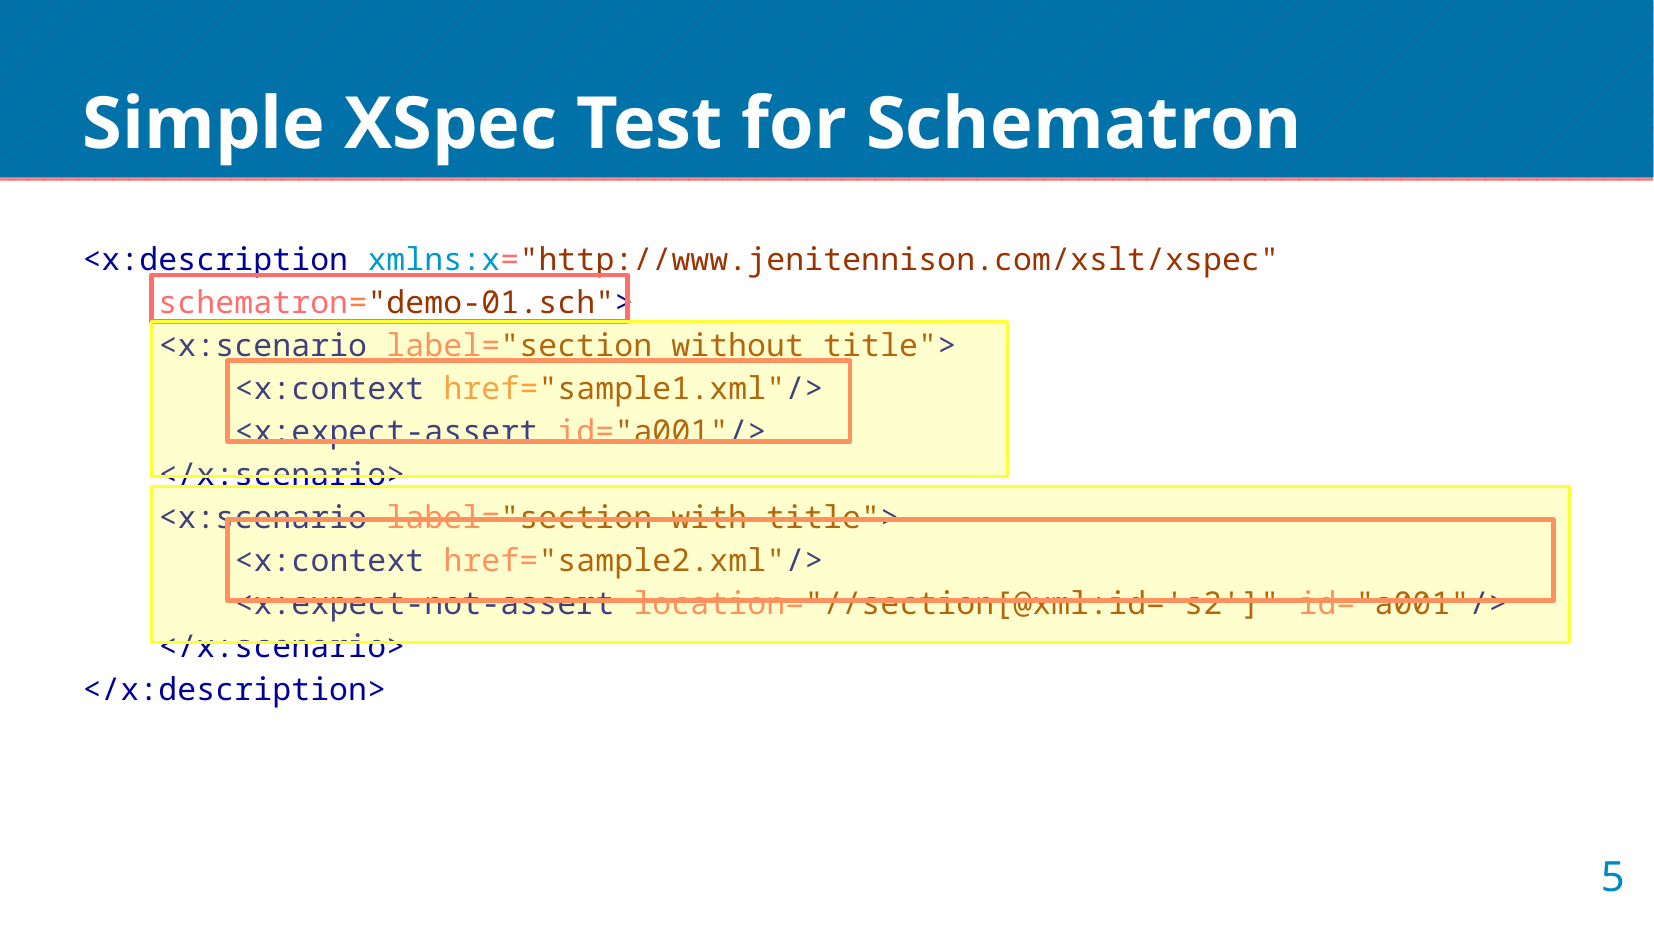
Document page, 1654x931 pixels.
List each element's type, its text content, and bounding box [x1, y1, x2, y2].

text_box [151, 321, 1008, 477]
title Simple XSpec Test for Schematron [82, 14, 1571, 171]
list <x:description xmlns:x="http://www.jenitennison.com/xslt/xspec" schematron="demo-01.sch"> <x:scenario label="section without title"> <x:context href="sample1.xml"/> <x:expect-assert id="a001"/> </x:scenario> <x:scenario label="section with title"> <x:context href="sample2.xml"/> <x:expect-not-assert location="//section[@xml:id='s2']" id="a001"/> </x:scenario> </x:description> [82, 236, 1563, 811]
text_box [151, 486, 1570, 643]
